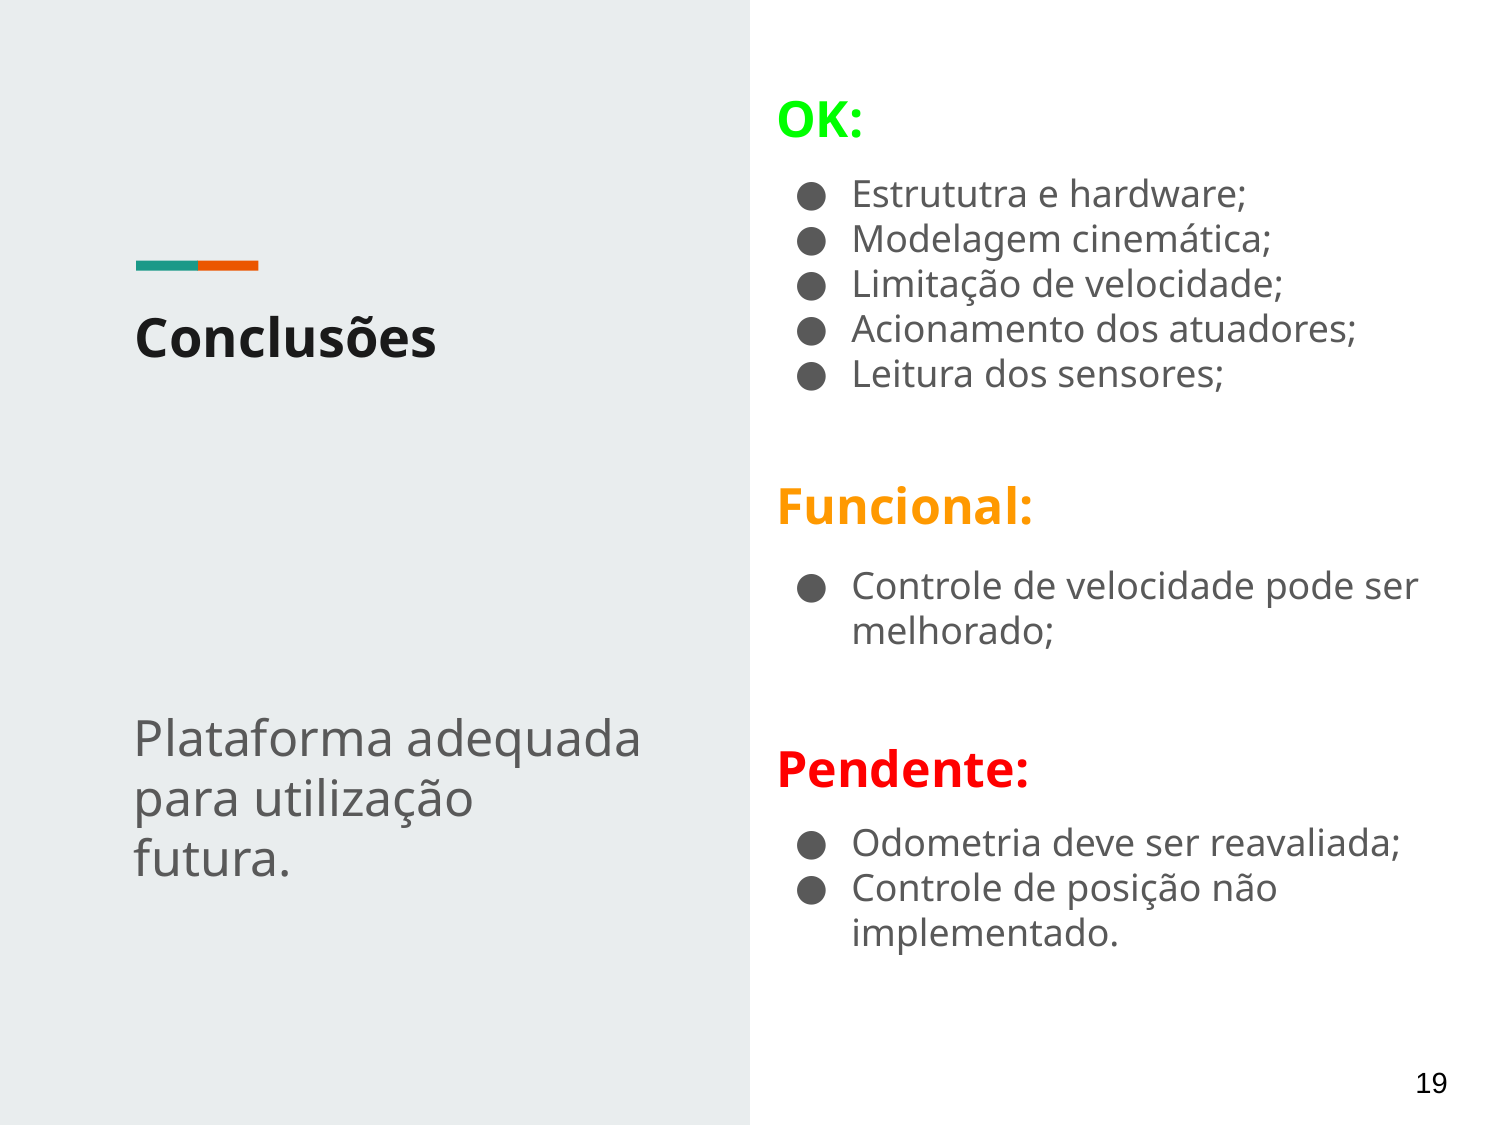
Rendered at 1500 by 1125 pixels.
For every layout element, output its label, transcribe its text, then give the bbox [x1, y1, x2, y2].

title Conclusões [119, 288, 662, 658]
subtitle Funcional: [761, 459, 1208, 564]
slide_number <number> [1400, 1038, 1491, 1125]
list Controle de velocidade pode ser melhorado; [761, 546, 1477, 677]
subtitle Plataforma adequada para utilização futura. [118, 691, 661, 858]
subtitle OK: [761, 72, 909, 177]
subtitle Pendente: [761, 722, 1208, 827]
list Odometria deve ser reavaliada; Controle de posição não implementado. [761, 803, 1477, 1026]
list Estrututra e hardware; Modelagem cinemática; Limitação de velocidade; Acionamento dos atuadores; Leitura dos sensores; [761, 154, 1477, 434]
